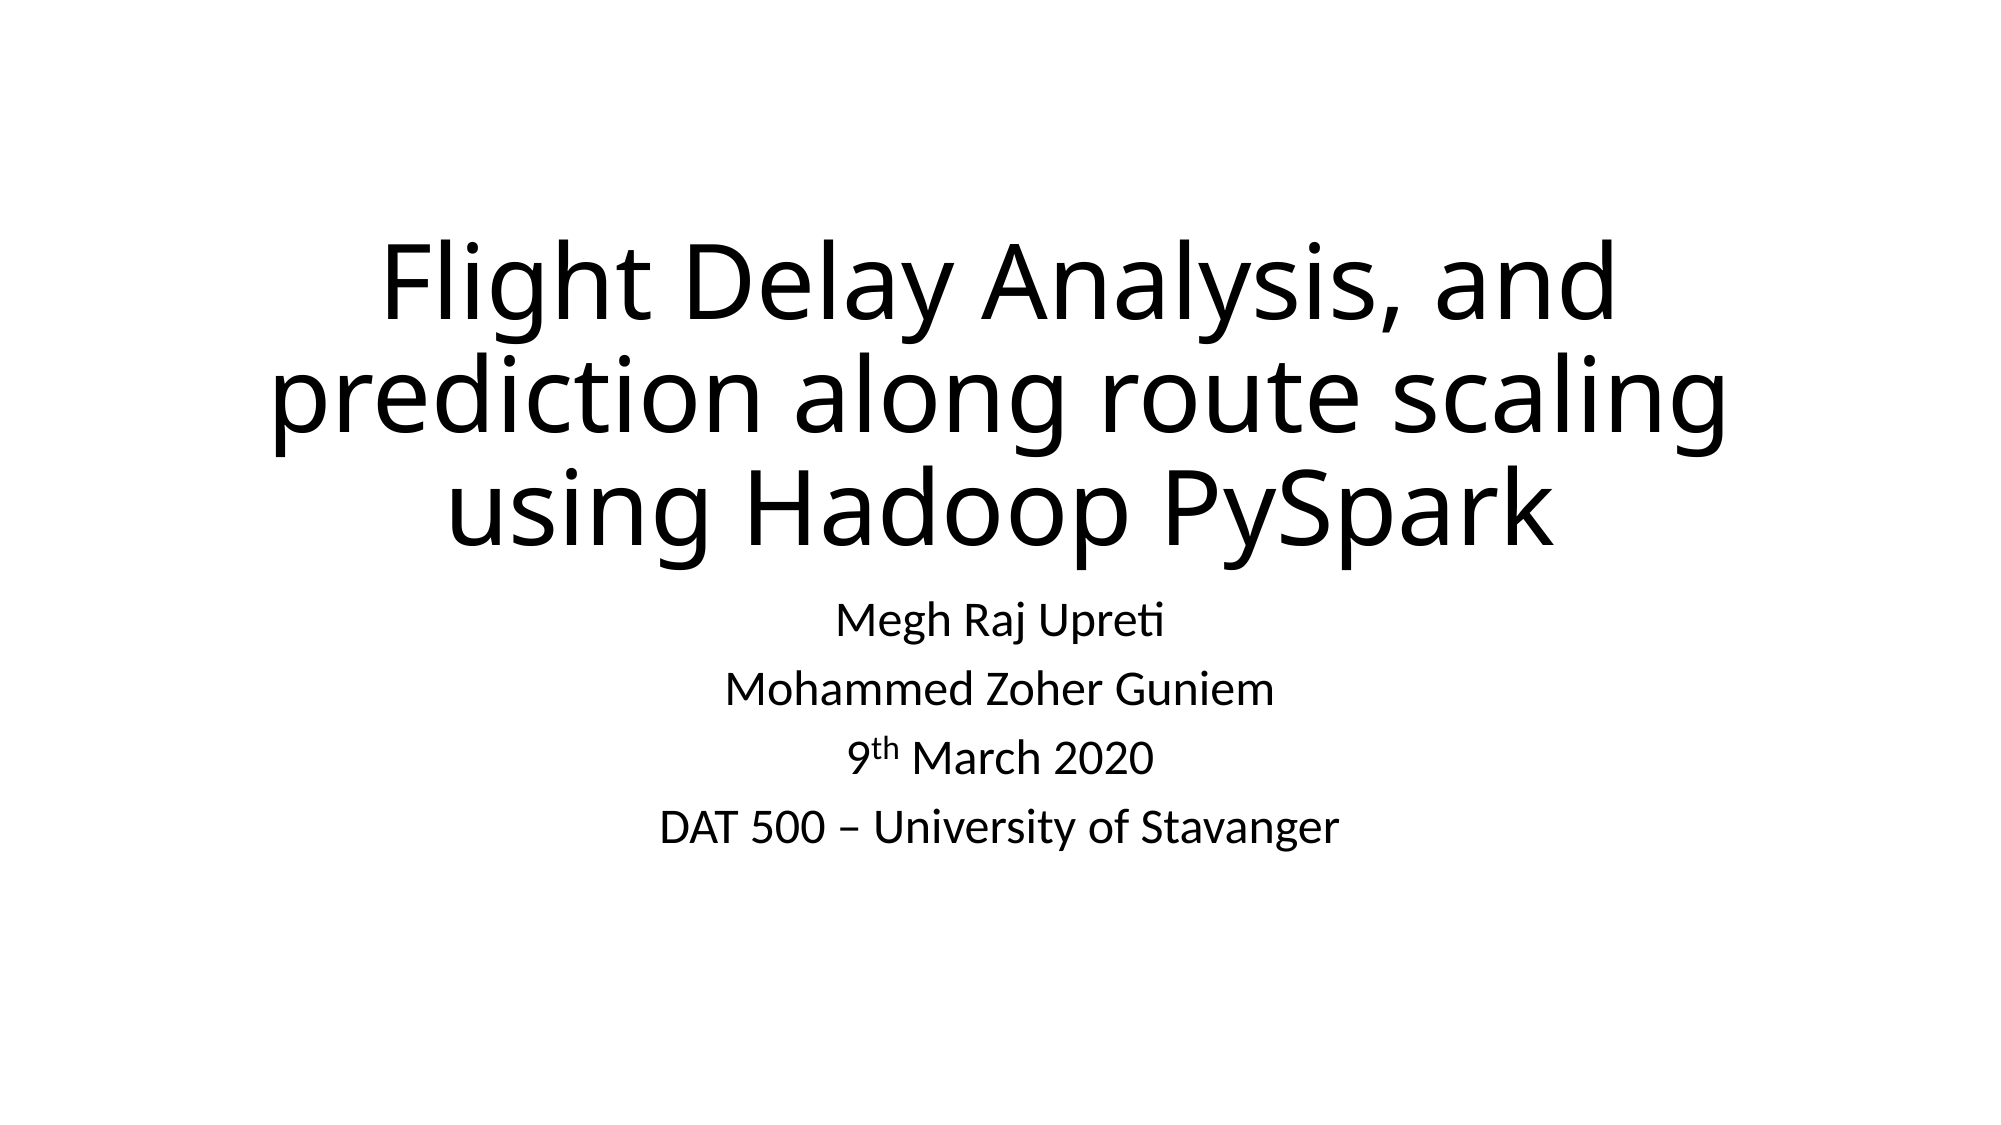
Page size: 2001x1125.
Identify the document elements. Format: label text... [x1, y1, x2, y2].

title Flight Delay Analysis, and prediction along route scaling using Hadoop PySpark [249, 184, 1750, 576]
subtitle Megh Raj Upreti Mohammed Zoher Guniem 9th March 2020 DAT 500 – University of Stavanger [249, 590, 1750, 863]
